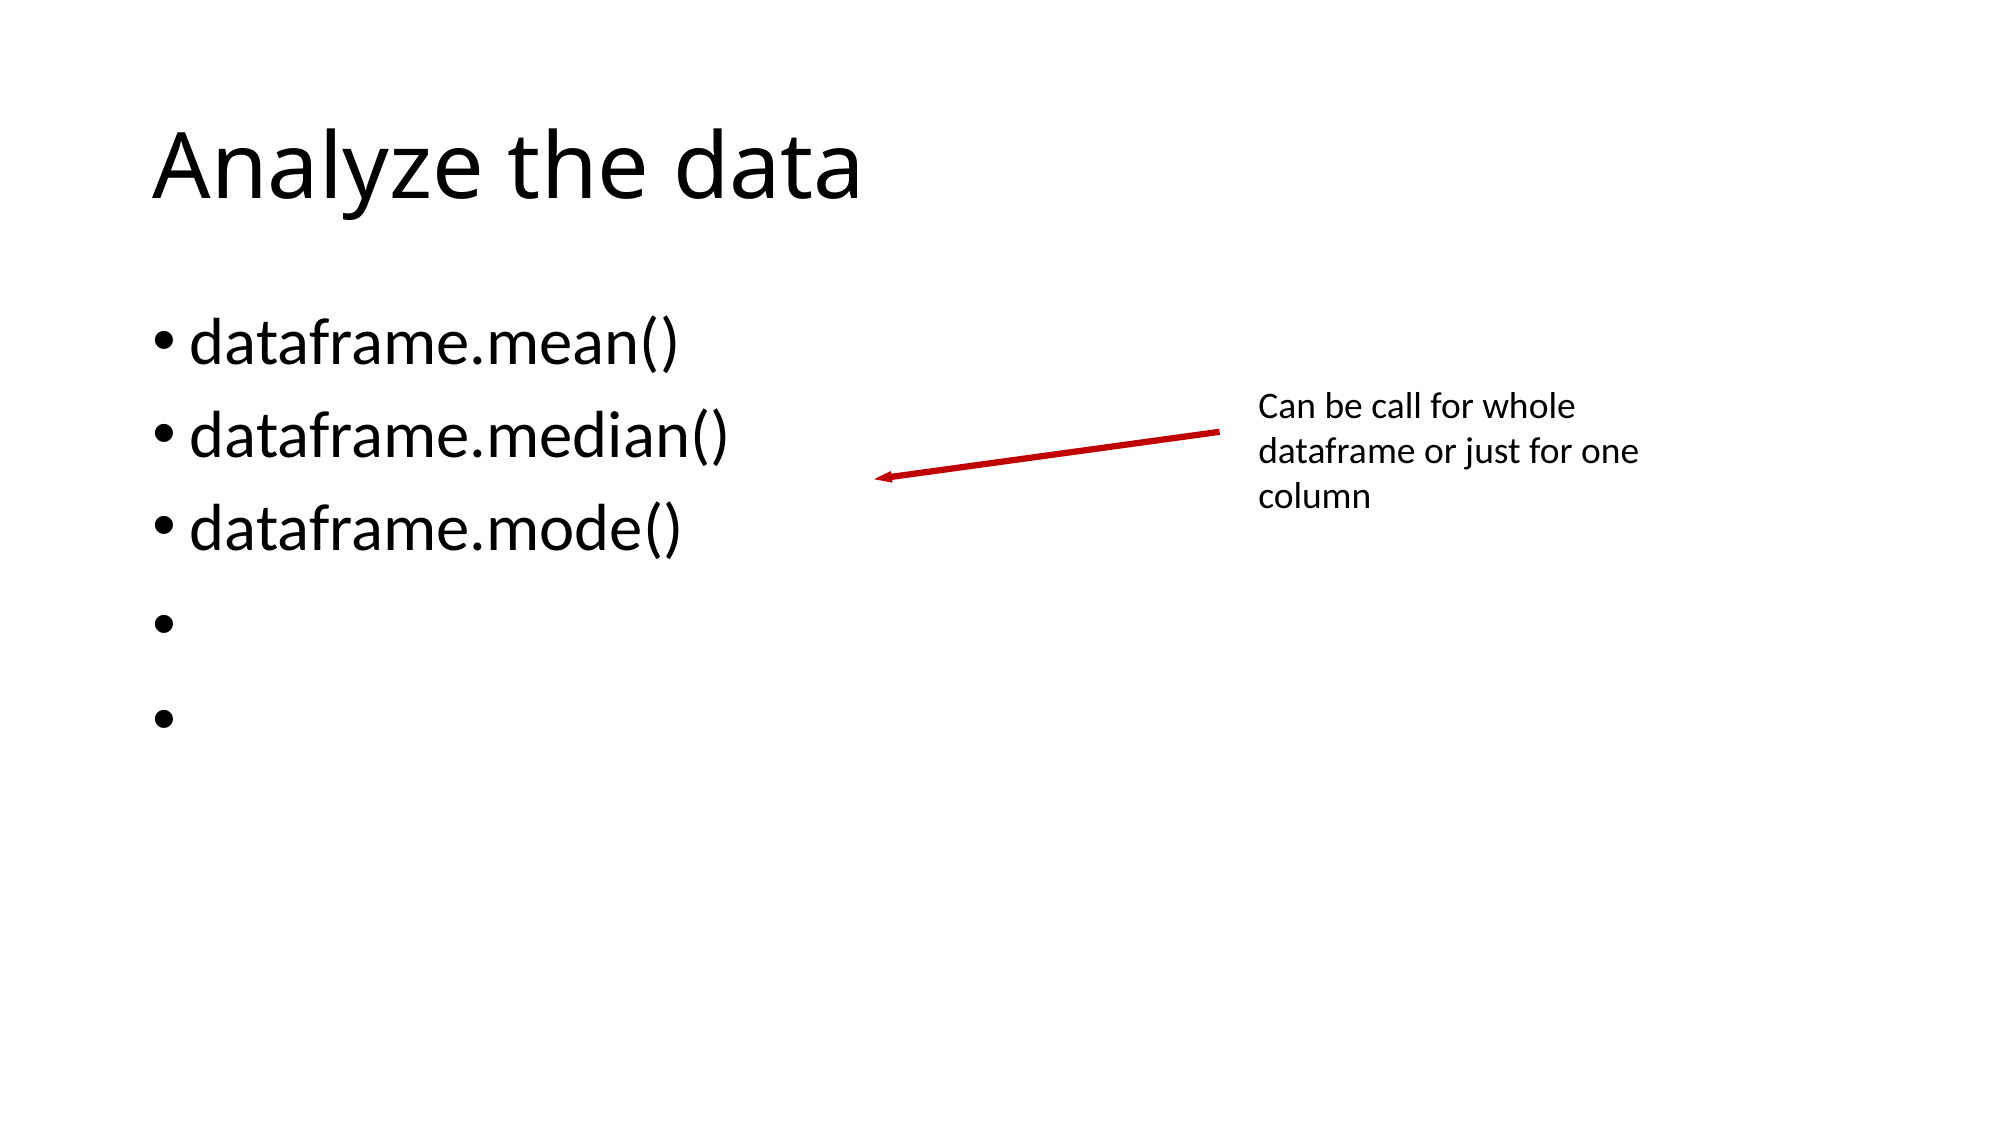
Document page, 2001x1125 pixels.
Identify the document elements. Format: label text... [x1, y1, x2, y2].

title Analyze the data [137, 59, 1863, 278]
text_box Can be call for whole dataframe or just for one column [1243, 373, 1724, 525]
list dataframe.mean() dataframe.median() dataframe.mode() [137, 299, 1863, 1014]
